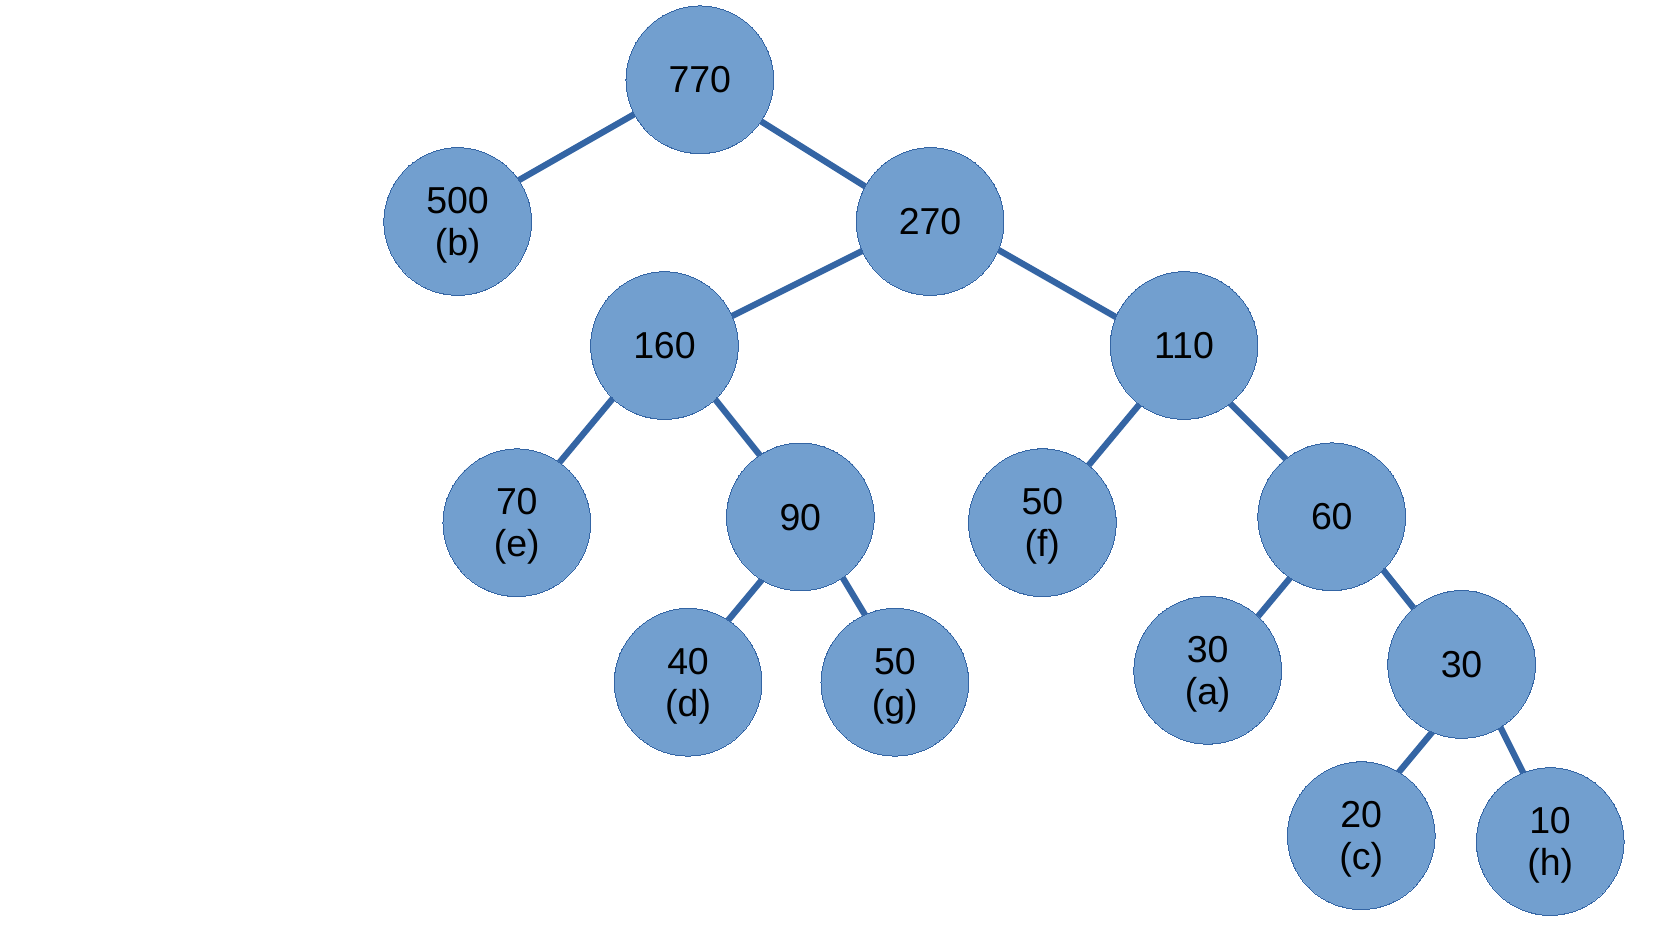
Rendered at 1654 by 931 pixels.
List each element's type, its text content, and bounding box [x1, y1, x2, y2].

text_box 160 [590, 271, 739, 420]
text_box 40 (d) [614, 608, 762, 757]
text_box 50 (f) [968, 448, 1117, 597]
text_box 30 [1387, 590, 1536, 739]
text_box 20 (c) [1287, 761, 1436, 910]
text_box 770 [625, 5, 774, 154]
text_box 10 (h) [1476, 767, 1625, 916]
text_box 60 [1257, 442, 1406, 591]
text_box 50 (g) [820, 608, 969, 757]
text_box 90 [726, 443, 875, 591]
text_box 110 [1110, 271, 1258, 420]
text_box 70 (e) [442, 448, 591, 597]
text_box 500 (b) [383, 147, 532, 296]
text_box 30 (a) [1133, 596, 1282, 745]
text_box 270 [856, 147, 1004, 296]
